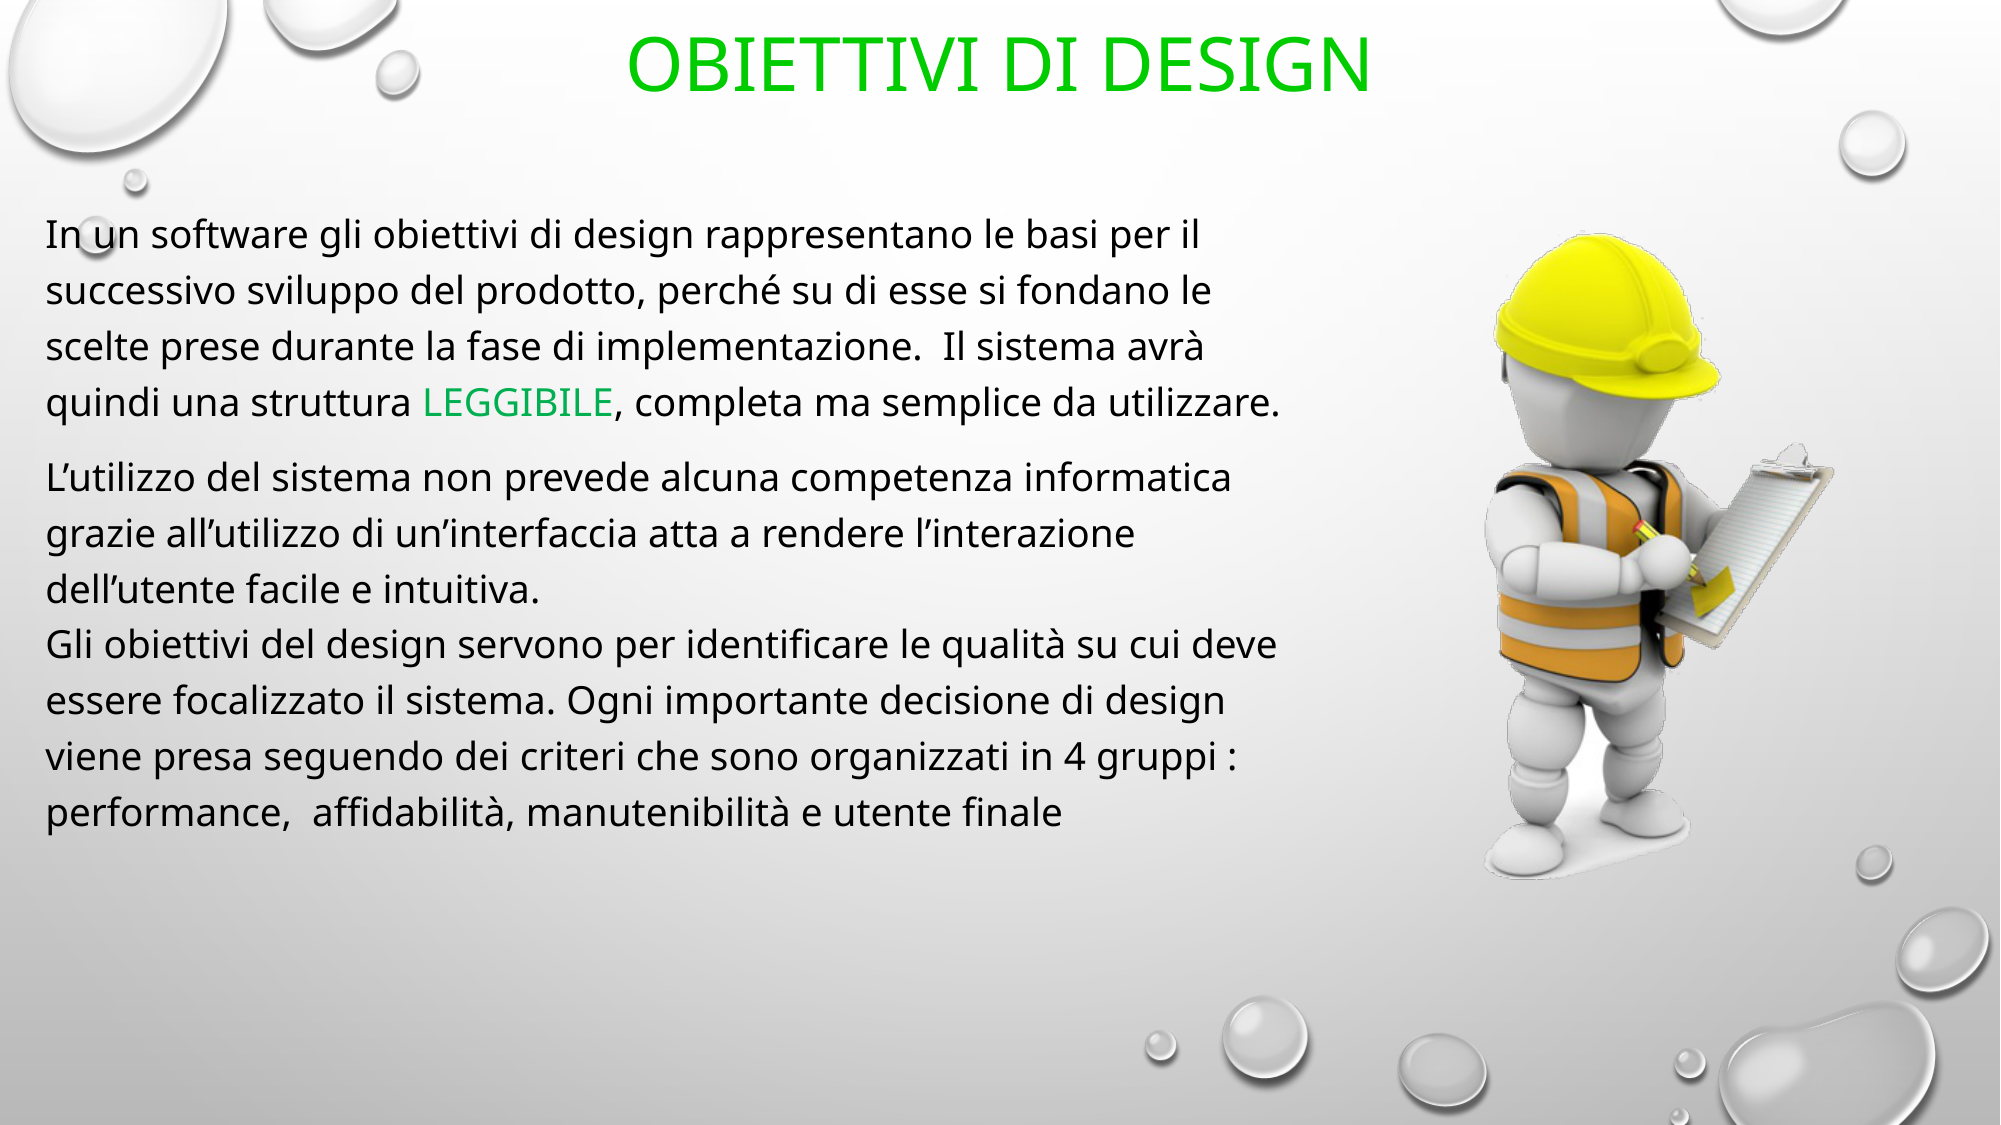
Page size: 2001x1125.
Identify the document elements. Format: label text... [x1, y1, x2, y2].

list In un software gli obiettivi di design rappresentano le basi per il successivo sviluppo del prodotto, perché su di esse si fondano le scelte prese durante la fase di implementazione. Il sistema avrà quindi una struttura LEGGIBILE, completa ma semplice da utilizzare. L’utilizzo del sistema non prevede alcuna competenza informatica grazie all’utilizzo di un’interfaccia atta a rendere l’interazione dell’utente facile e intuitiva. Gli obiettivi del design servono per identificare le qualità su cui deve essere focalizzato il sistema. Ogni importante decisione di design viene presa seguendo dei criteri che sono organizzati in 4 gruppi : performance, affidabilità, manutenibilità e utente finale [30, 193, 1311, 850]
picture [1436, 229, 1851, 902]
title Obiettivi di design [149, 0, 1851, 134]
